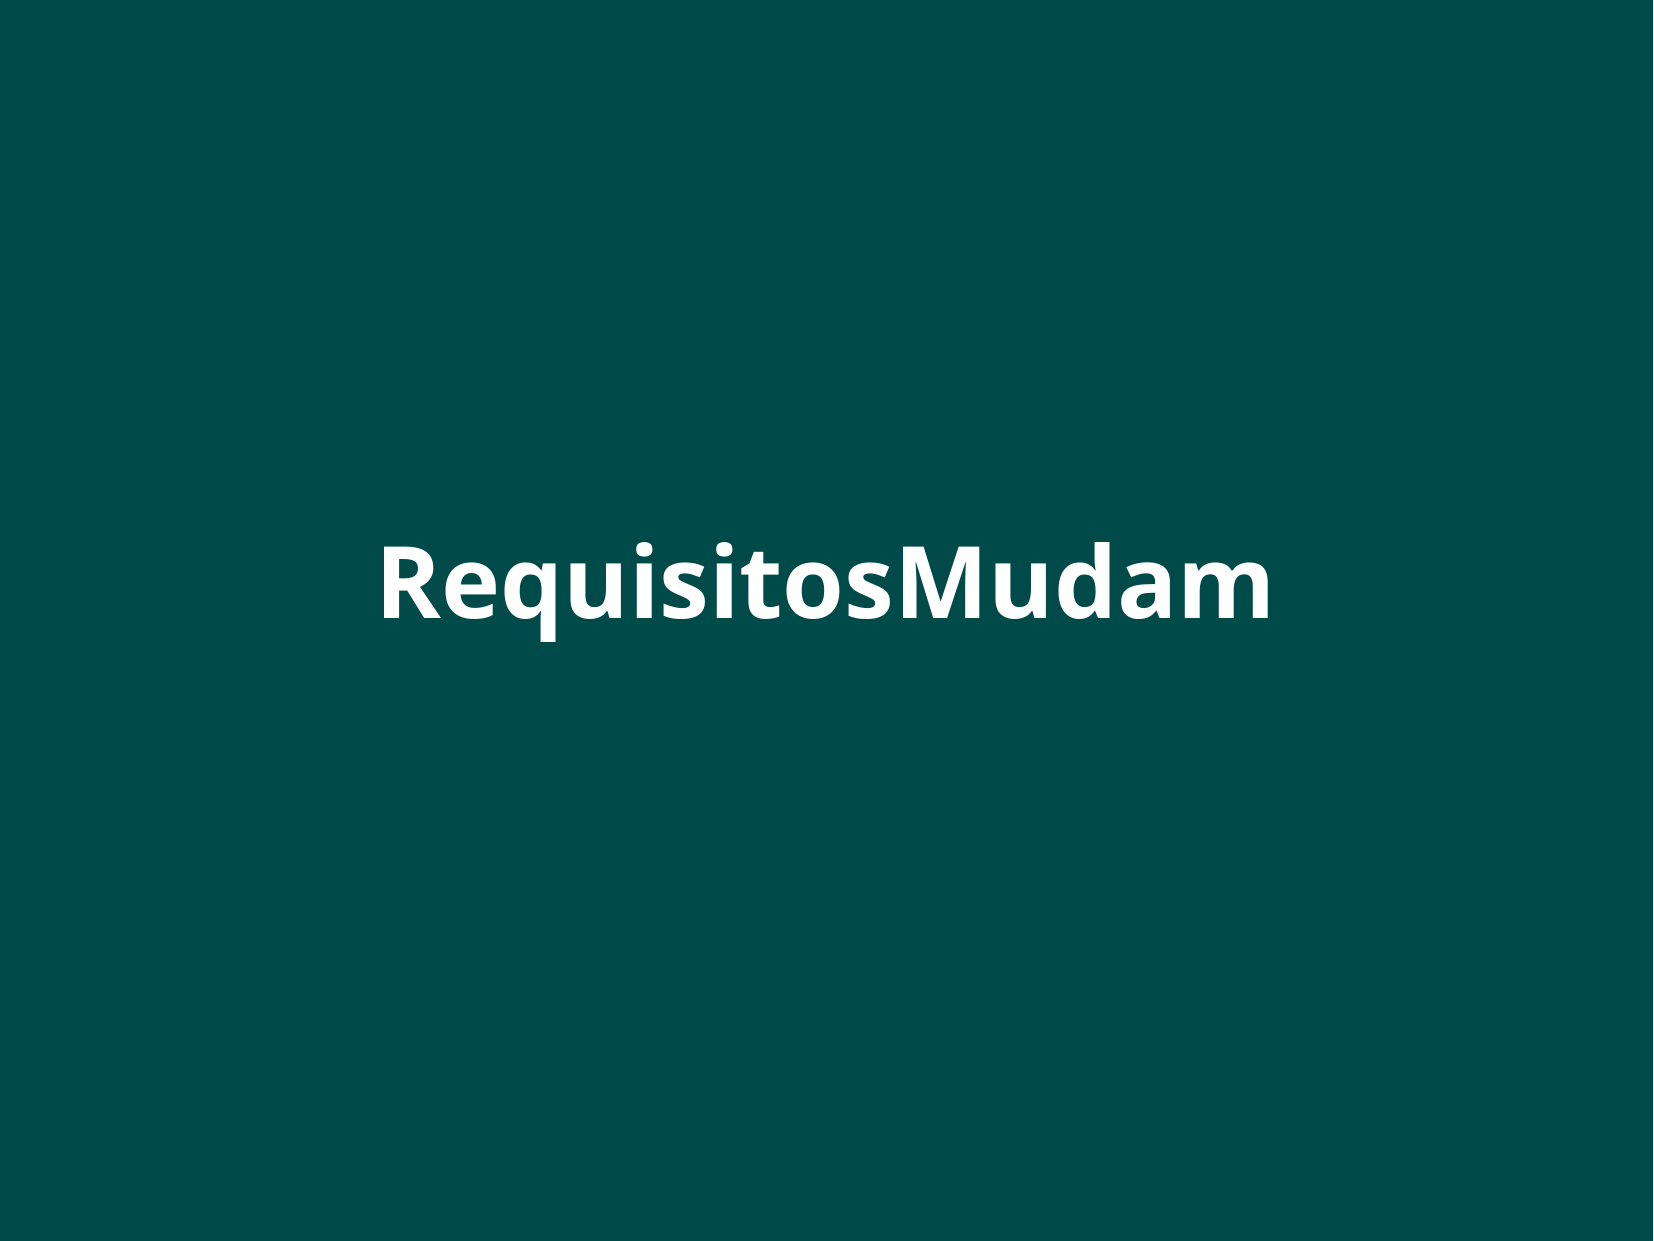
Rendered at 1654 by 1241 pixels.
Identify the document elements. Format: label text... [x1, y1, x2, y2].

subtitle RequisitosMudam [82, 56, 1571, 1102]
